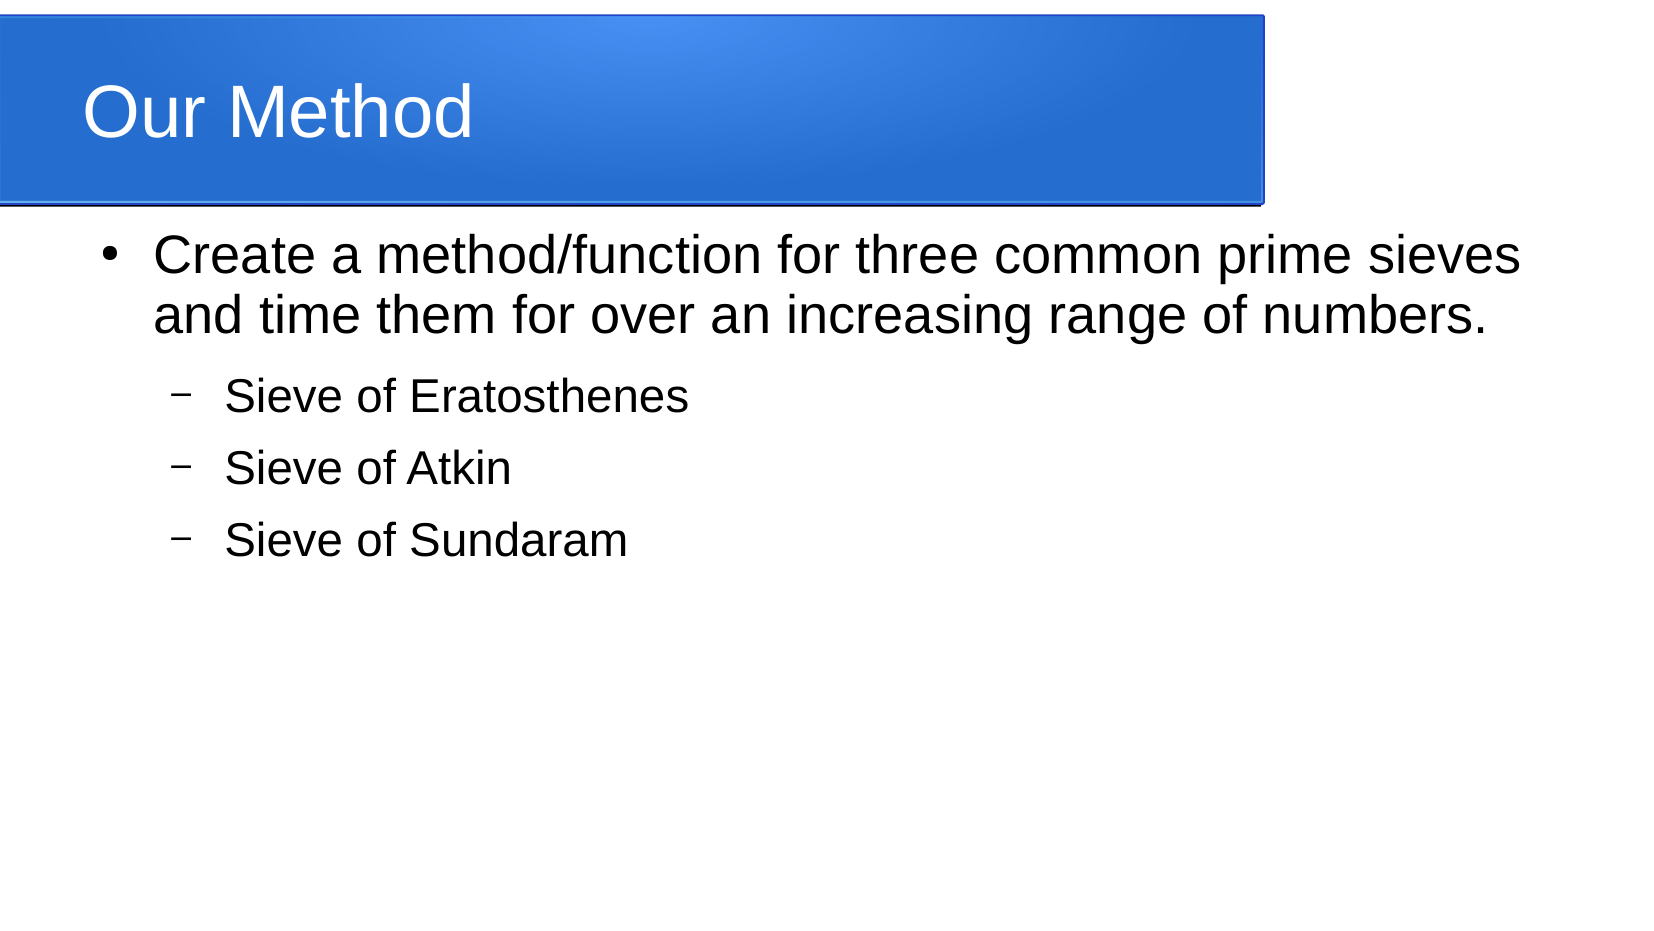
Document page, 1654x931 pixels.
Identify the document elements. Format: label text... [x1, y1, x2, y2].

list Create a method/function for three common prime sieves and time them for over an increasing range of numbers. Sieve of Eratosthenes Sieve of Atkin Sieve of Sundaram [82, 224, 1571, 764]
title Our Method [82, 35, 1235, 189]
